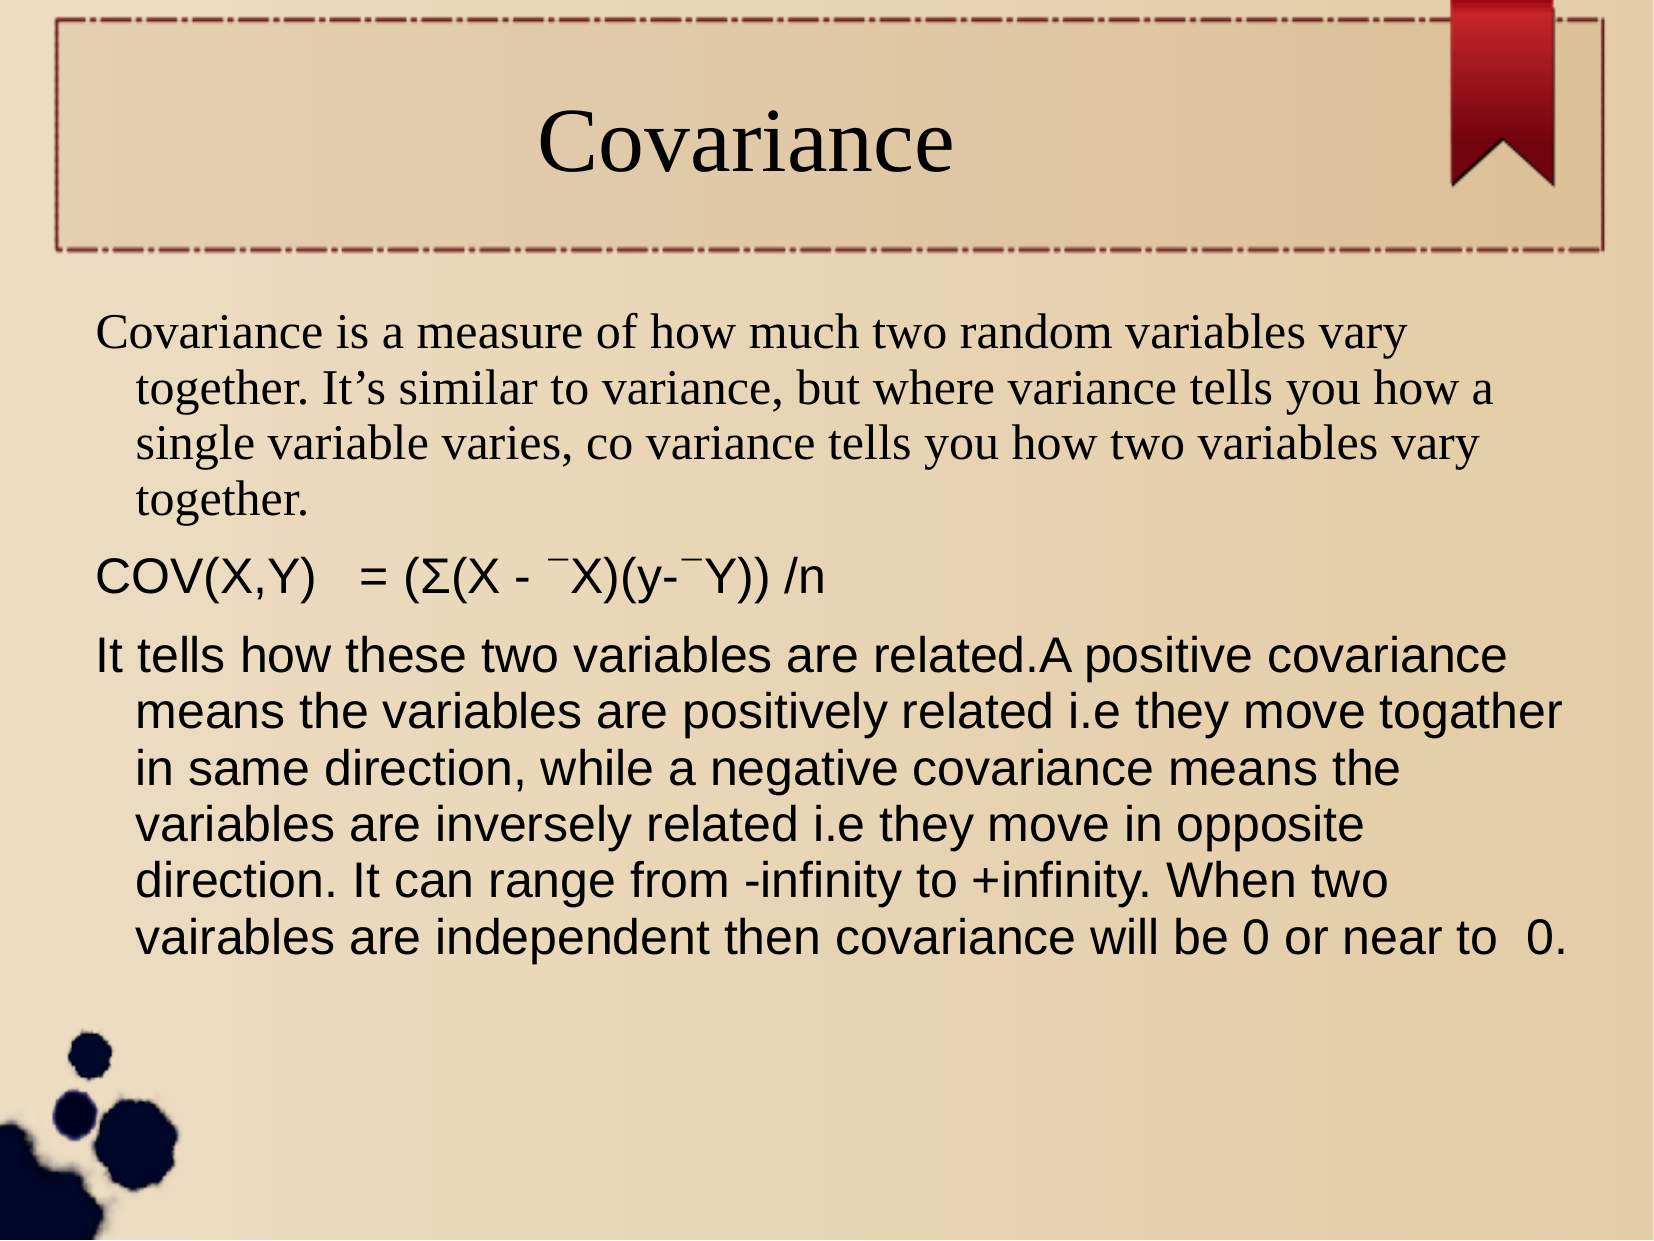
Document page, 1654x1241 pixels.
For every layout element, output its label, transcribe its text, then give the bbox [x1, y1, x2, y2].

title Covariance [82, 47, 1412, 229]
list Covariance is a measure of how much two random variables vary together. It’s similar to variance, but where variance tells you how a single variable varies, co variance tells you how two variables vary together. COV(X,Y) = (Σ(X - X)(y-Y)) /n It tells how these two variables are related.A positive covariance means the variables are positively related i.e they move togather in same direction, while a negative covariance means the variables are inversely related i.e they move in opposite direction. It can range from -infinity to +infinity. When two vairables are independent then covariance will be 0 or near to 0. [82, 299, 1571, 1019]
picture [0, 0, 1654, 1240]
